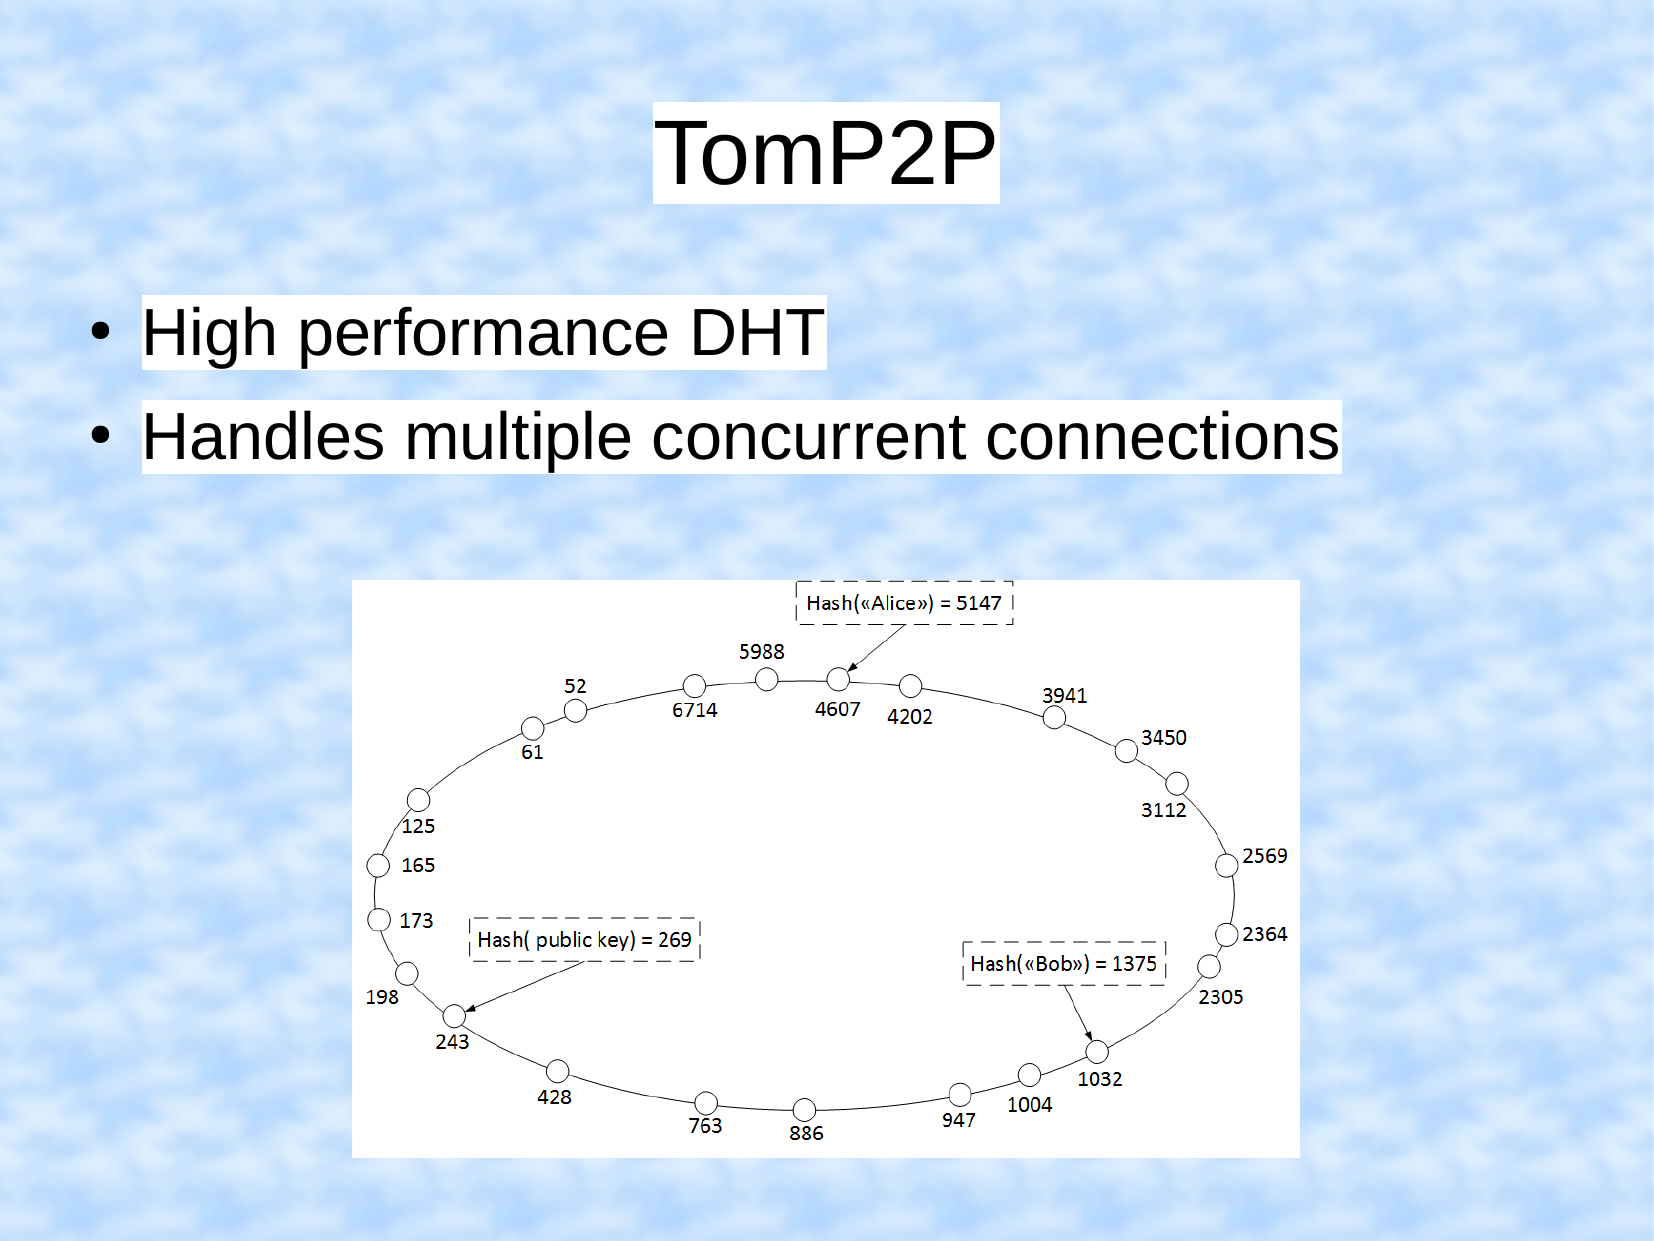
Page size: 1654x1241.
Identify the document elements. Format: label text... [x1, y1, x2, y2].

picture [0, 0, 1654, 1241]
title TomP2P [82, 49, 1571, 257]
list High performance DHT Handles multiple concurrent connections [70, 295, 1559, 1015]
